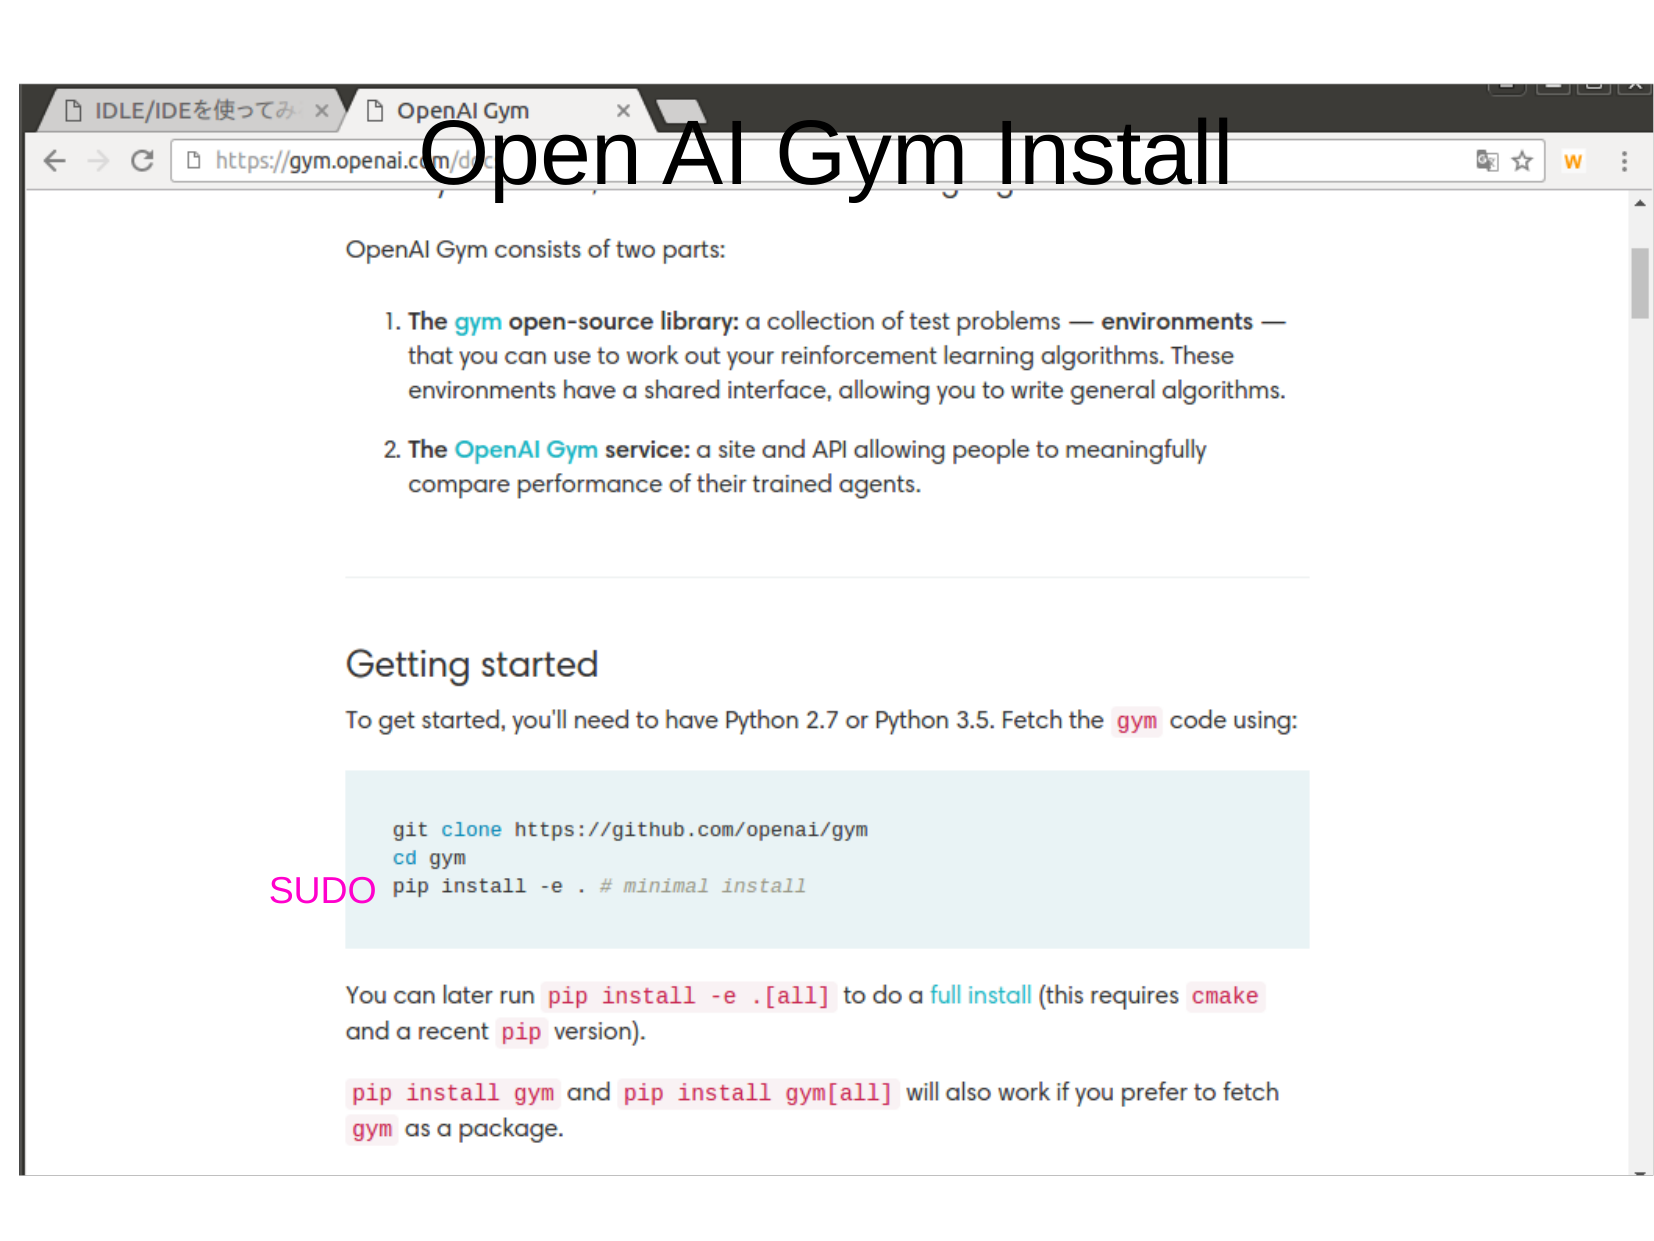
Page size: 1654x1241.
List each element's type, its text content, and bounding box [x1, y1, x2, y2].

picture [19, 64, 1654, 1196]
text_box SUDO [253, 862, 392, 920]
title Open AI Gym Install [82, 49, 1571, 257]
